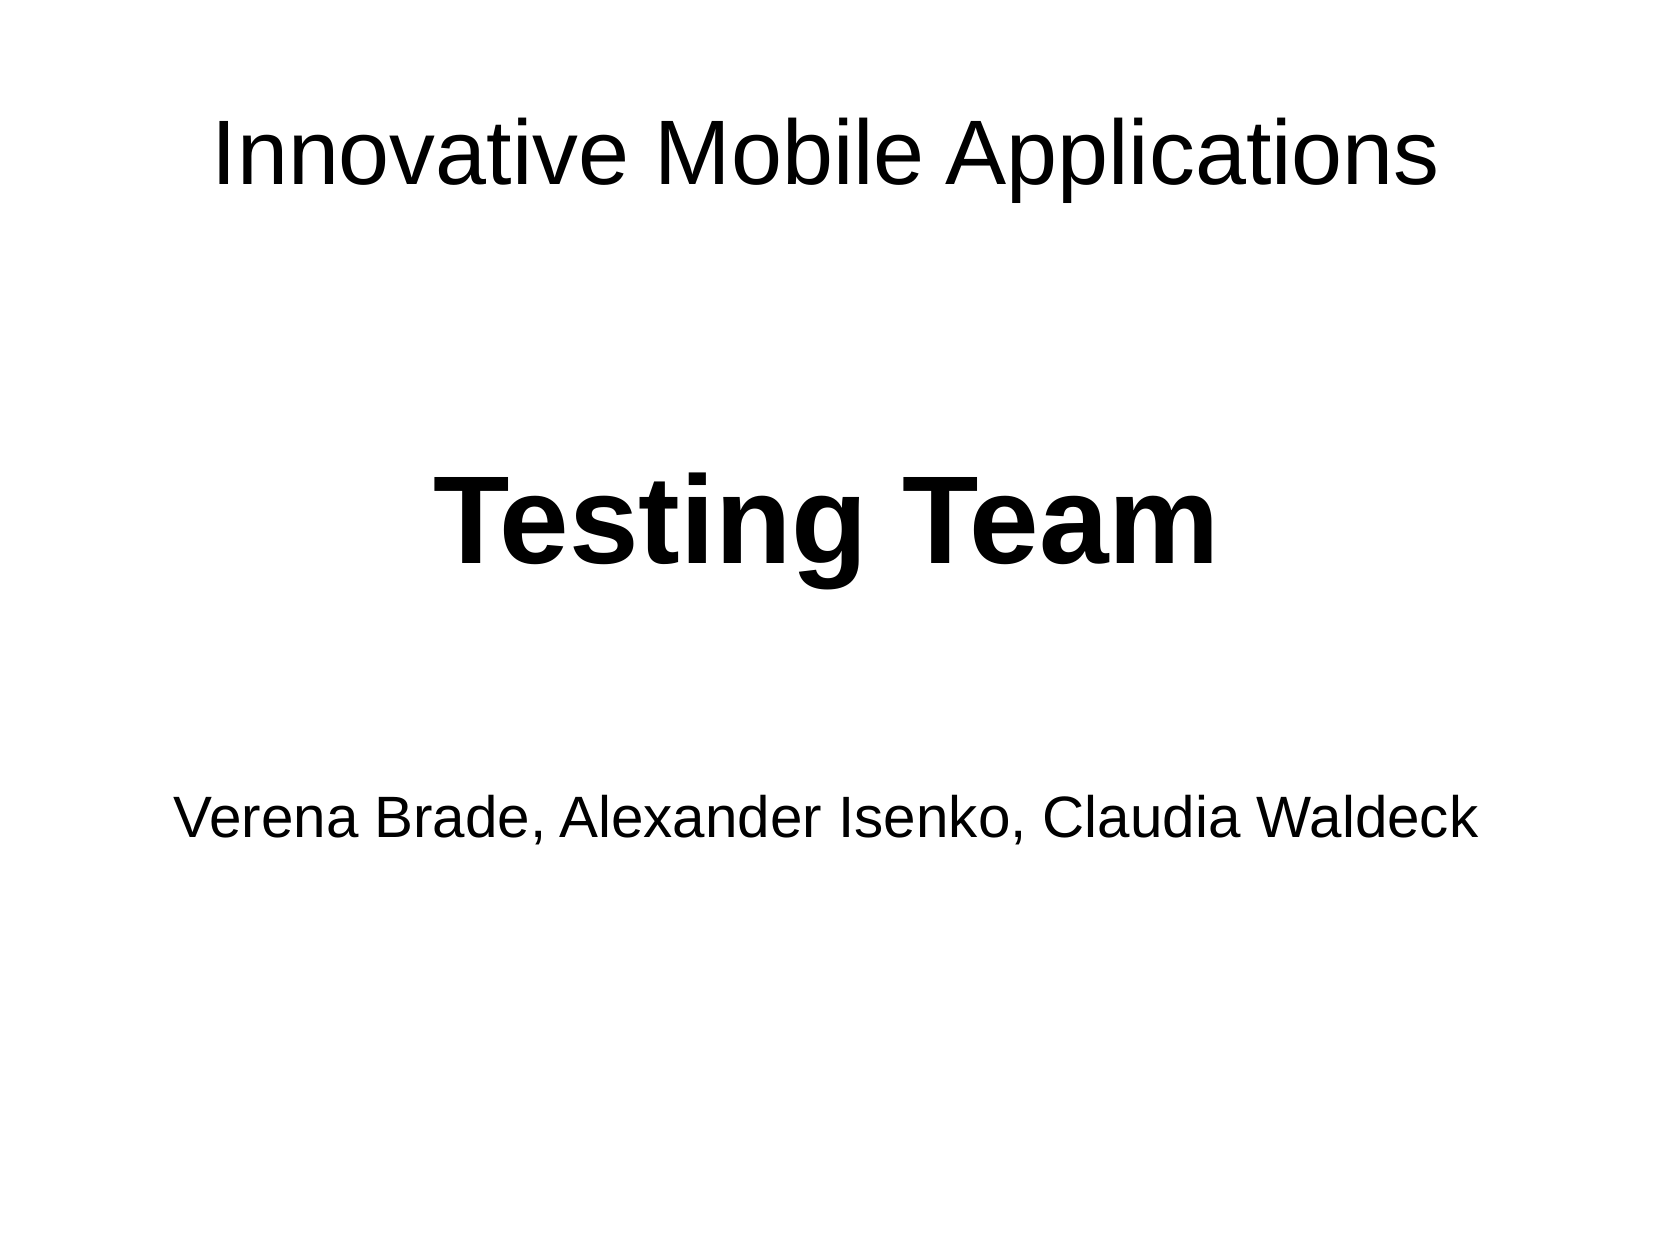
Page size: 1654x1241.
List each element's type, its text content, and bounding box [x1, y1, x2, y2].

title Innovative Mobile Applications [82, 49, 1571, 257]
subtitle Testing Team Verena Brade, Alexander Isenko, Claudia Waldeck [82, 290, 1571, 1010]
